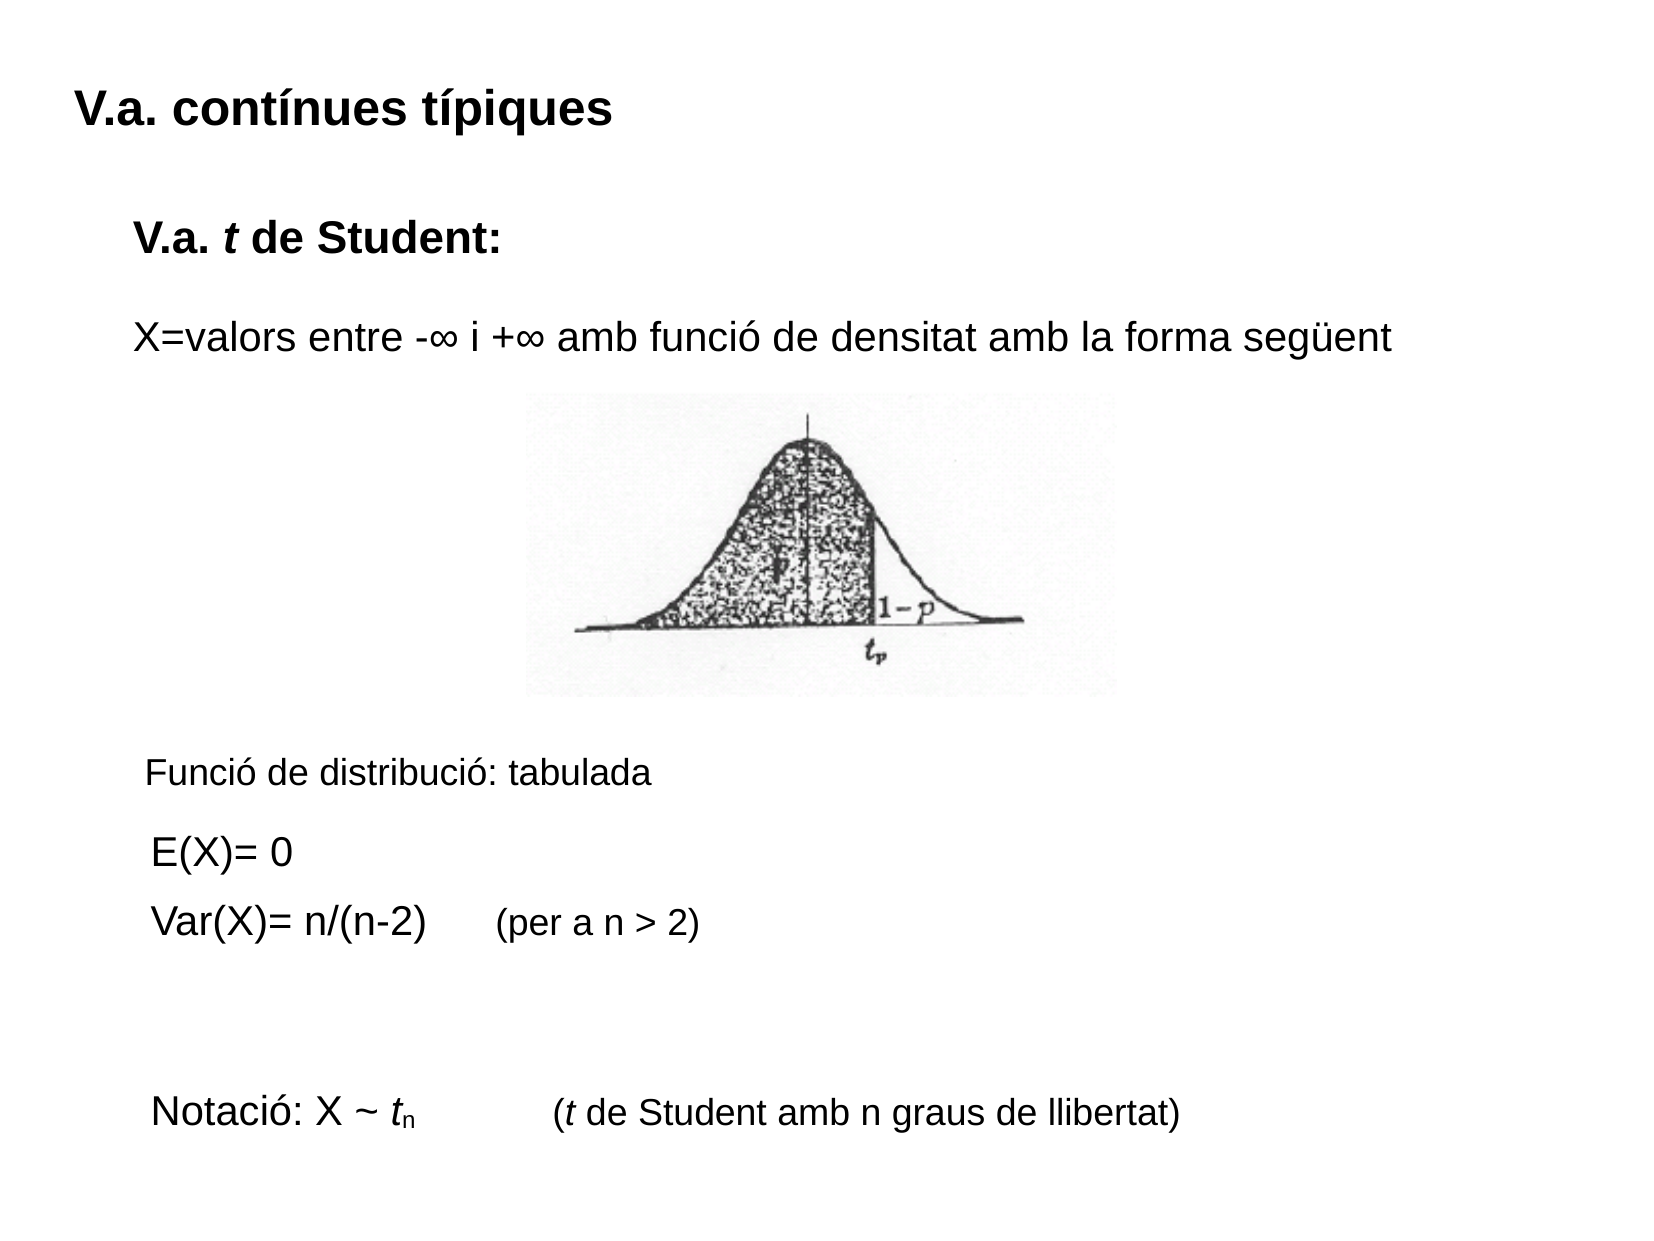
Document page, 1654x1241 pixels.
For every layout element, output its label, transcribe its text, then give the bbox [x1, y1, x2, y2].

picture [526, 377, 1117, 697]
text_box Funció de distribució: tabulada [129, 744, 898, 801]
text_box Notació: X ~ tn (t de Student amb n graus de llibertat) [135, 1080, 1241, 1156]
text_box V.a. contínues típiques [59, 72, 739, 145]
text_box E(X)= 0 Var(X)= n/(n-2) (per a n > 2) [135, 820, 857, 953]
text_box V.a. t de Student: X=valors entre -∞ i +∞ amb funció de densitat amb la forma següent [118, 204, 1654, 460]
